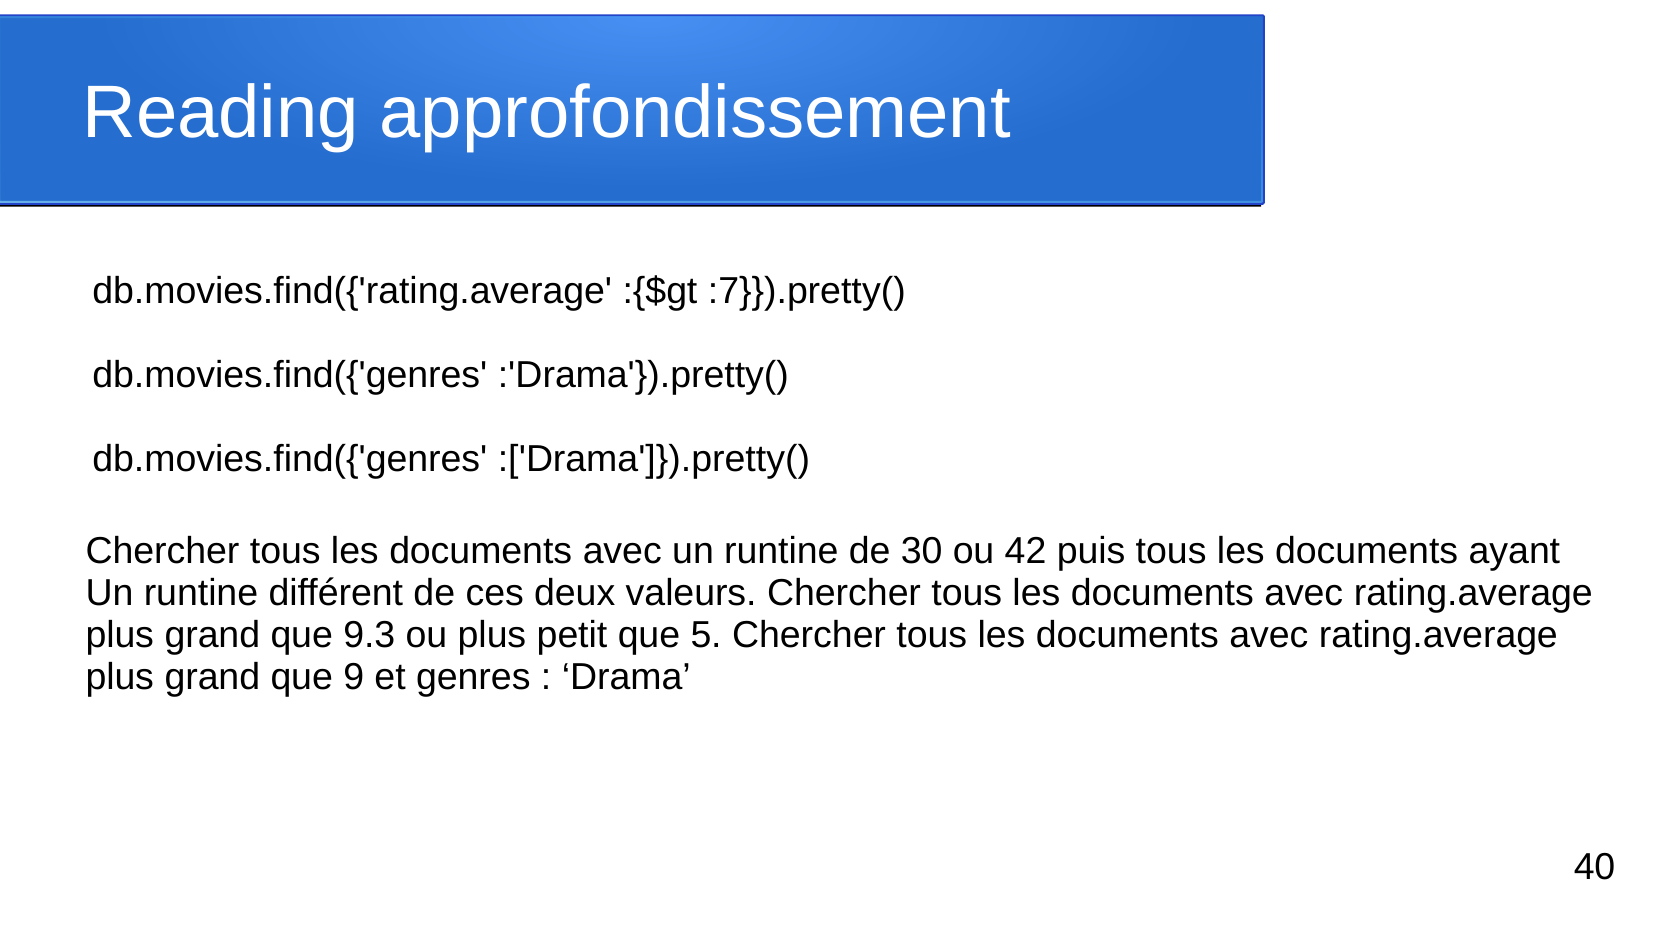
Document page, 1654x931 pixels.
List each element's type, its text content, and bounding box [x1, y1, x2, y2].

text_box db.movies.find({'rating.average' :{$gt :7}}).pretty() db.movies.find({'genres' :'Drama'}).pretty() db.movies.find({'genres' :['Drama']}).pretty() [77, 262, 922, 487]
text_box 40 [1559, 838, 1631, 896]
title Reading approfondissement [82, 35, 1235, 189]
text_box Chercher tous les documents avec un runtine de 30 ou 42 puis tous les documents ayant Un runtine différent de ces deux valeurs. Chercher tous les documents avec rating.average plus grand que 9.3 ou plus petit que 5. Chercher tous les documents avec rating.average plus grand que 9 et genres : ‘Drama’ [70, 521, 1619, 705]
